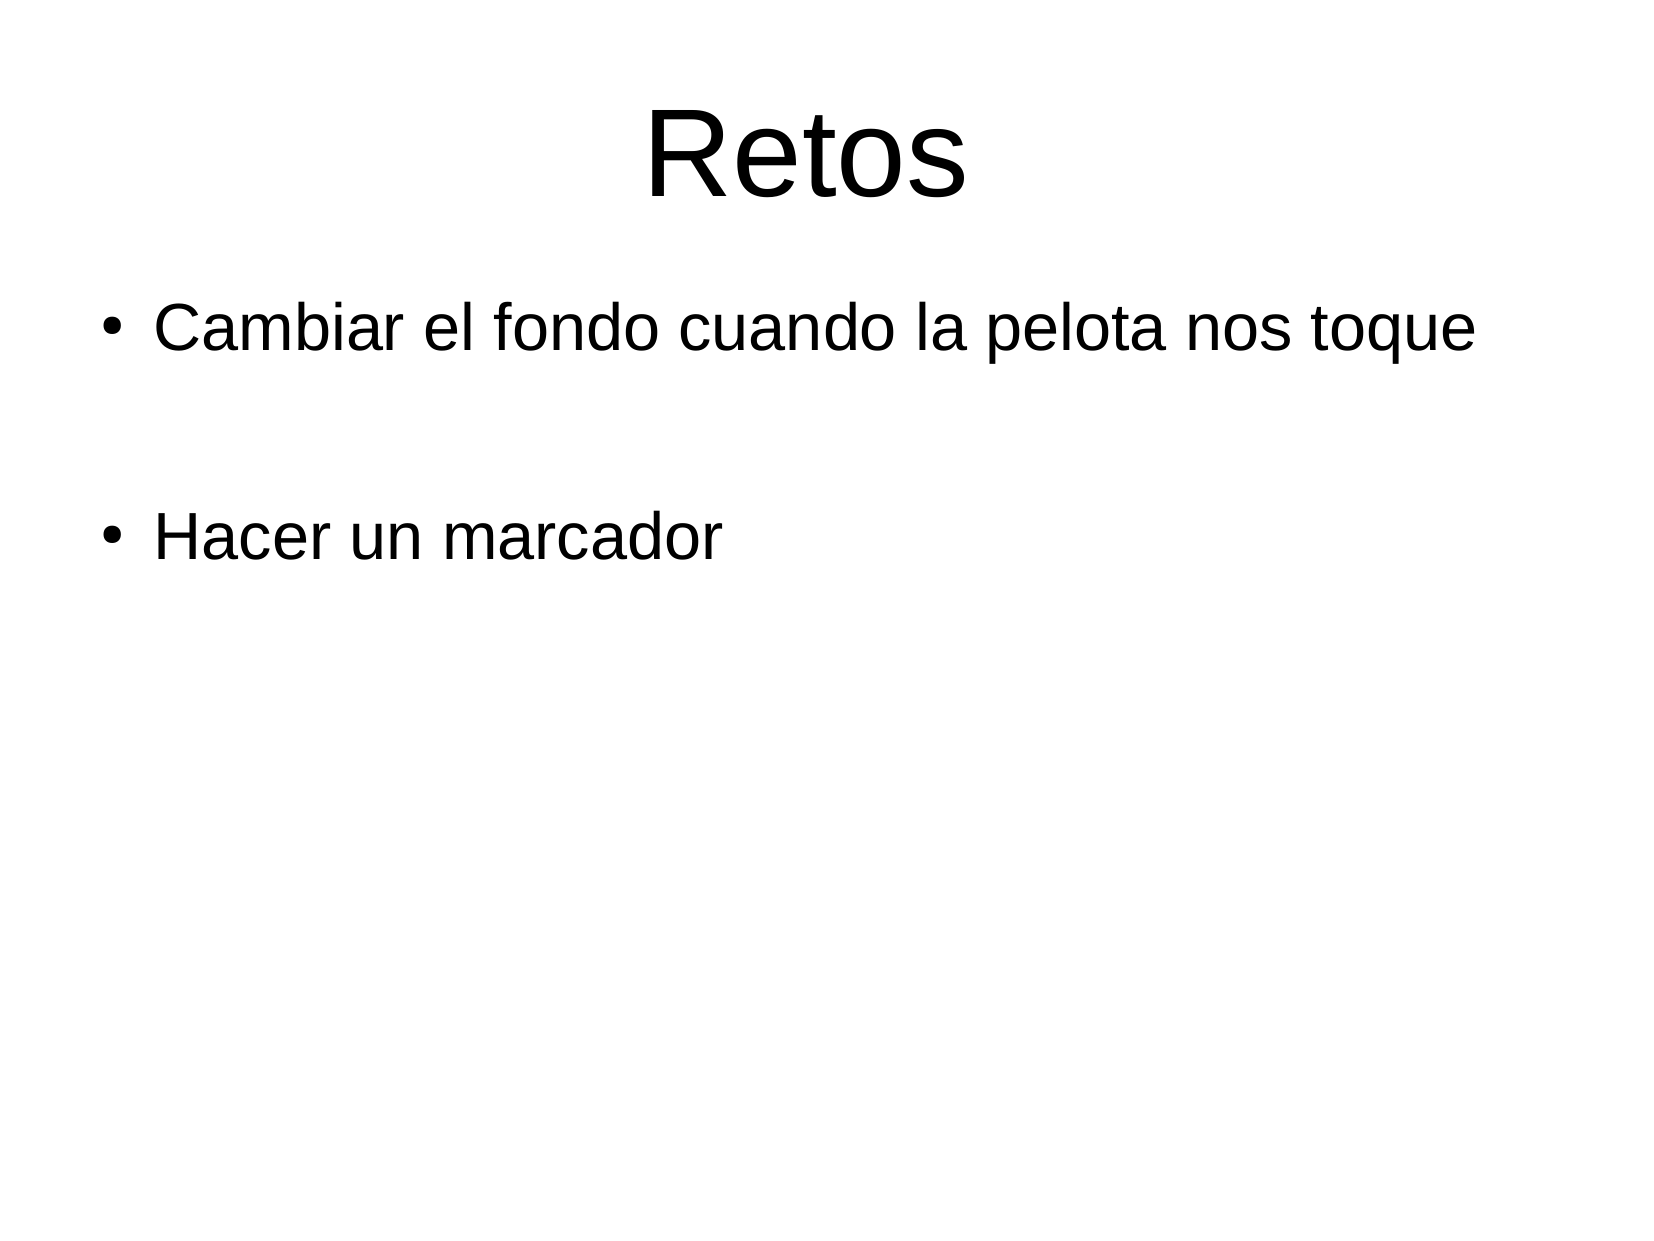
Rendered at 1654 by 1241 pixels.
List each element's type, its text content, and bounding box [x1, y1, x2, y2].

title Retos [82, 49, 1571, 257]
list Cambiar el fondo cuando la pelota nos toque Hacer un marcador [82, 290, 1571, 1010]
